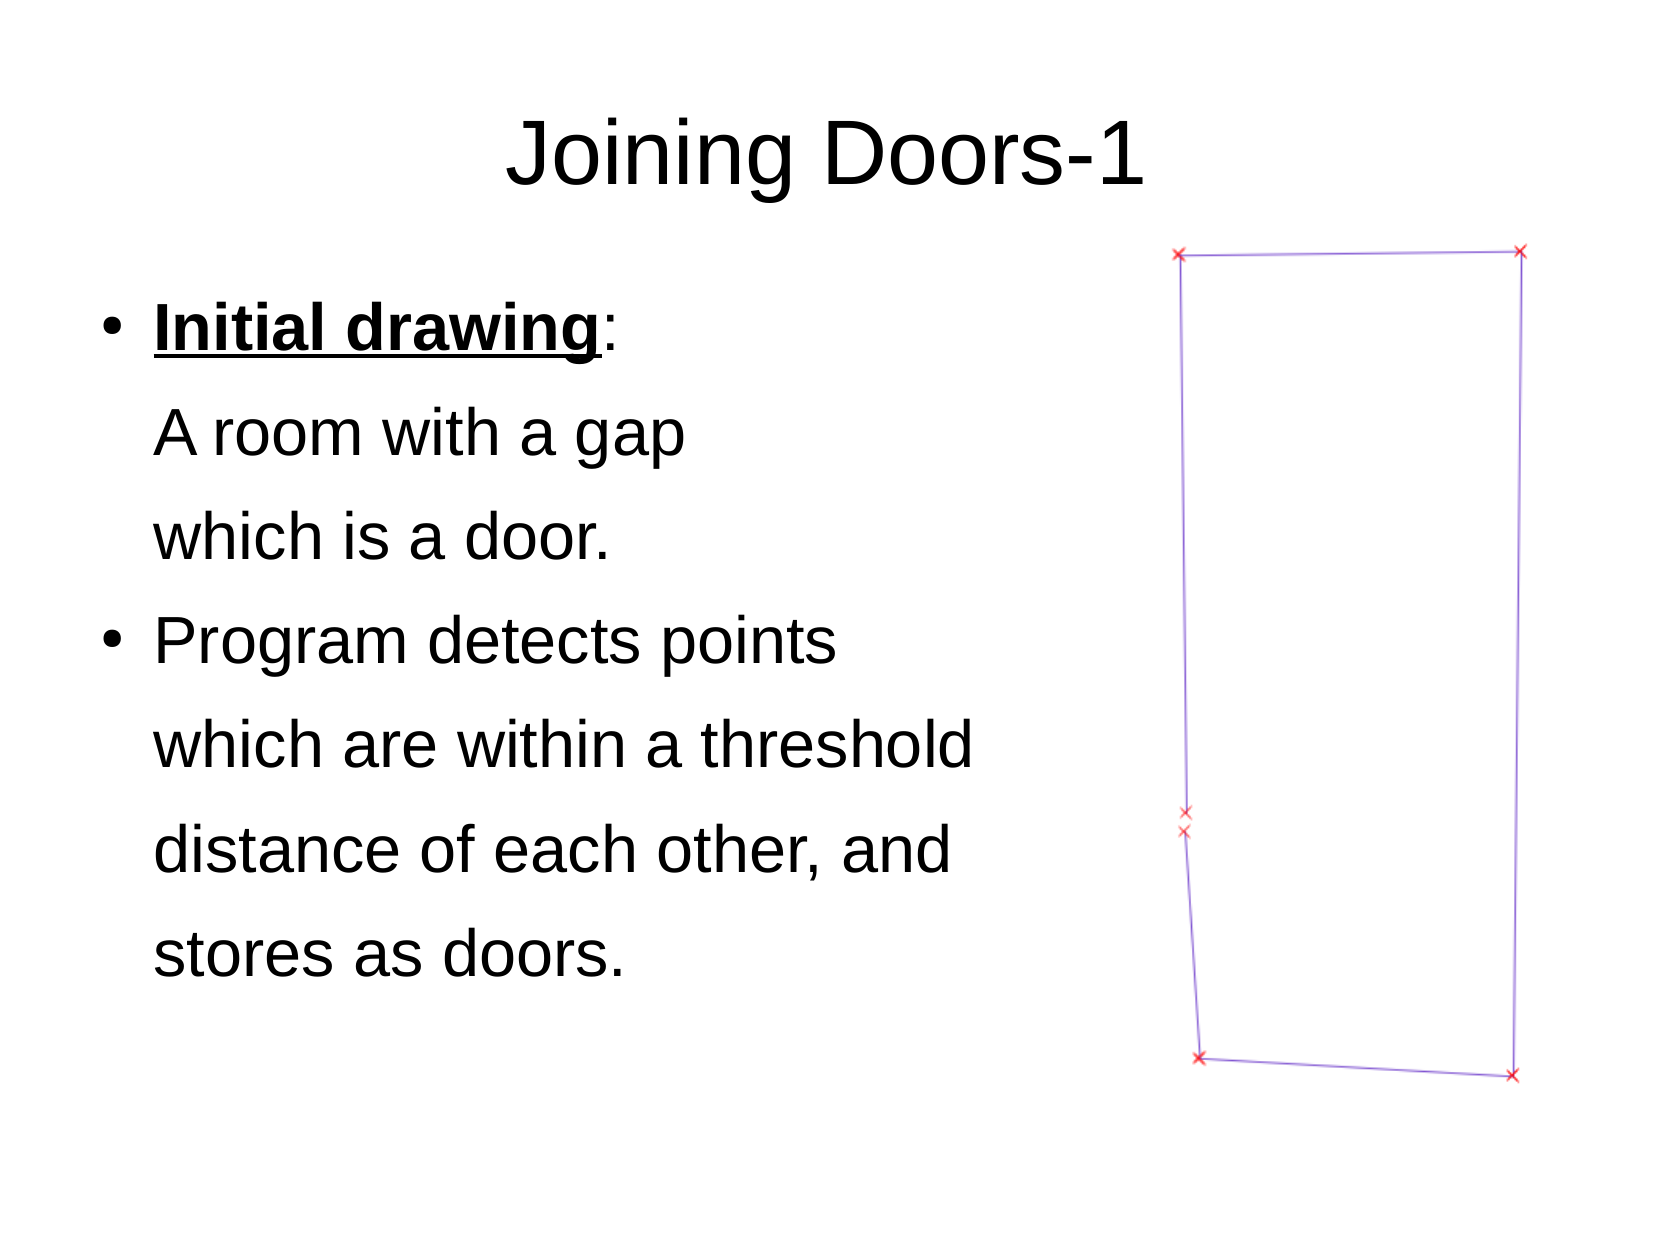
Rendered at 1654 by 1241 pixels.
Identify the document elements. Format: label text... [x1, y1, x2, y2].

title Joining Doors-1 [82, 49, 1571, 257]
picture [1080, 236, 1571, 1096]
list Initial drawing: A room with a gap which is a door. Program detects points which are within a threshold distance of each other, and stores as doors. [82, 290, 1080, 1010]
